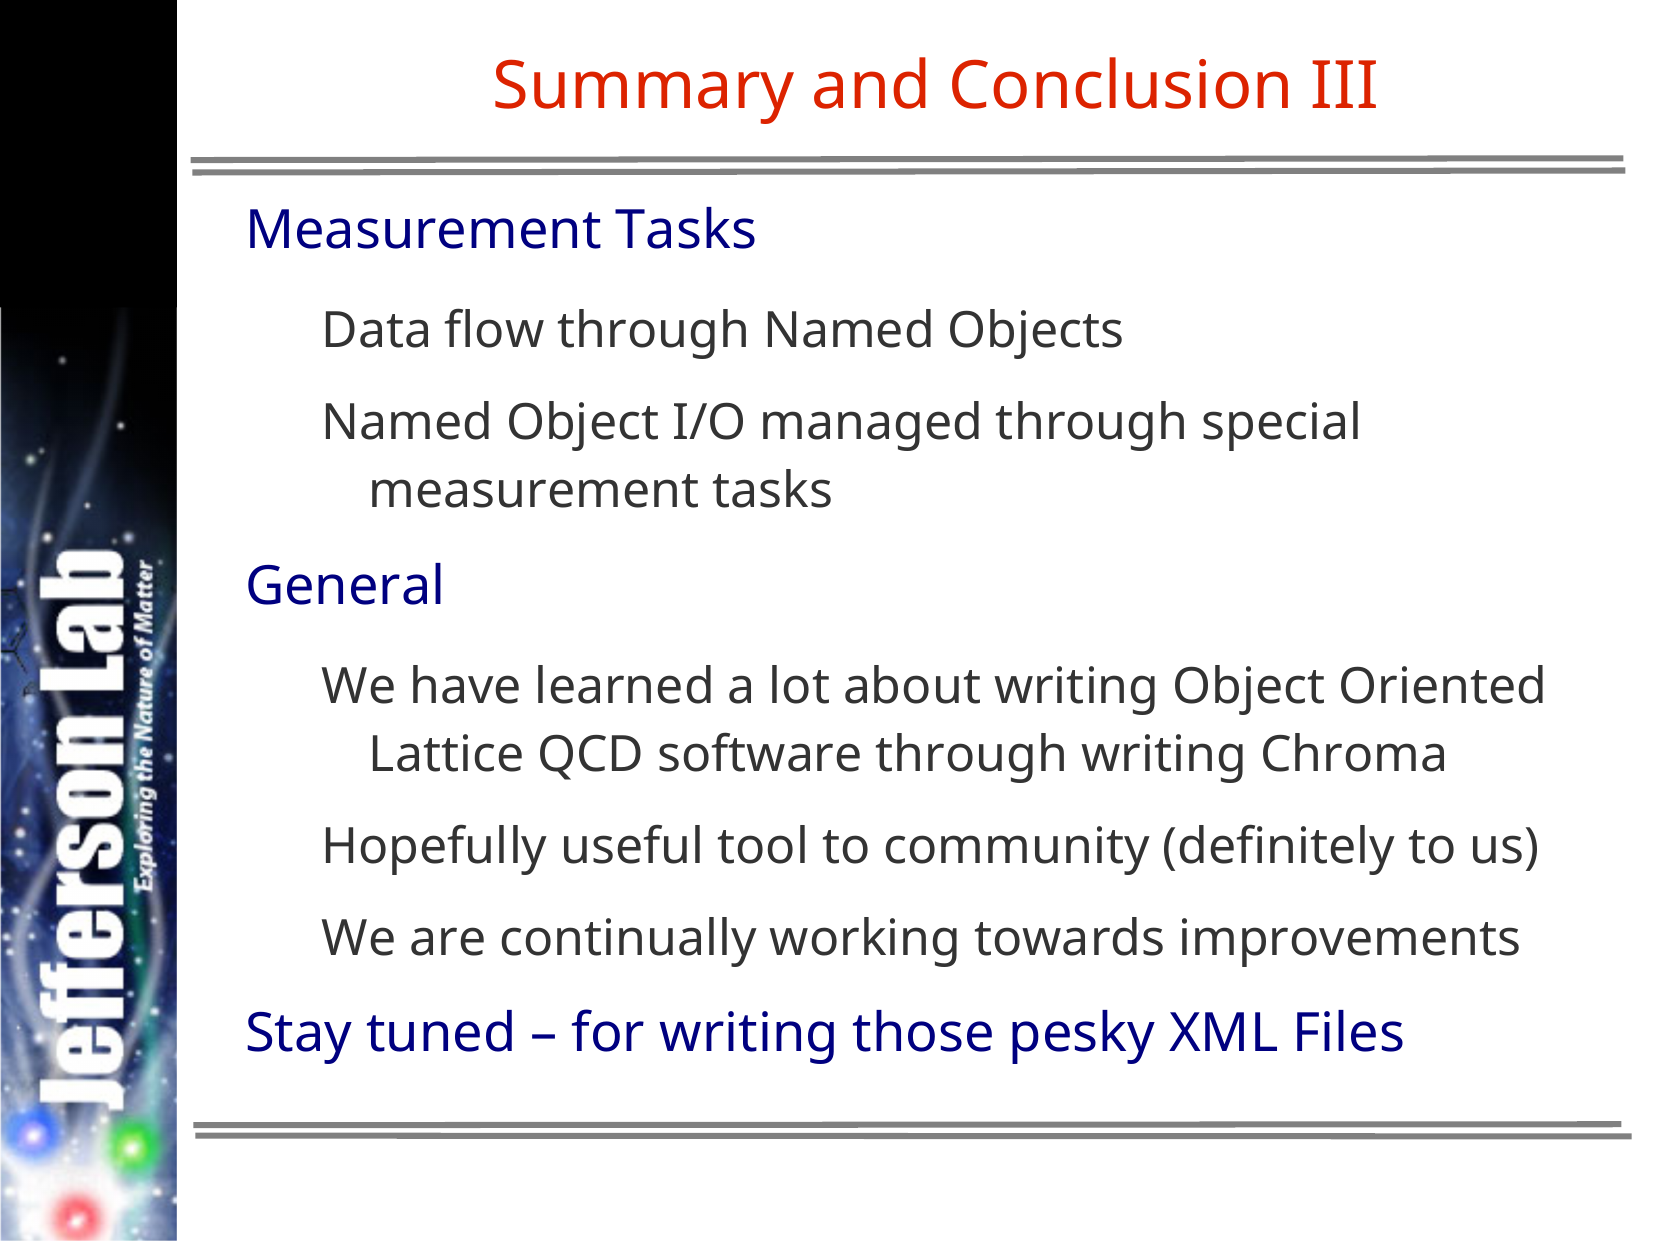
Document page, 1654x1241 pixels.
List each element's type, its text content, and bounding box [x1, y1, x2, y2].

picture [2, 308, 176, 1240]
title Summary and Conclusion III [235, 17, 1638, 149]
list Measurement Tasks Data flow through Named Objects Named Object I/O managed through special measurement tasks General We have learned a lot about writing Object Oriented Lattice QCD software through writing Chroma Hopefully useful tool to community (definitely to us) We are continually working towards improvements Stay tuned – for writing those pesky XML Files [227, 190, 1628, 1100]
